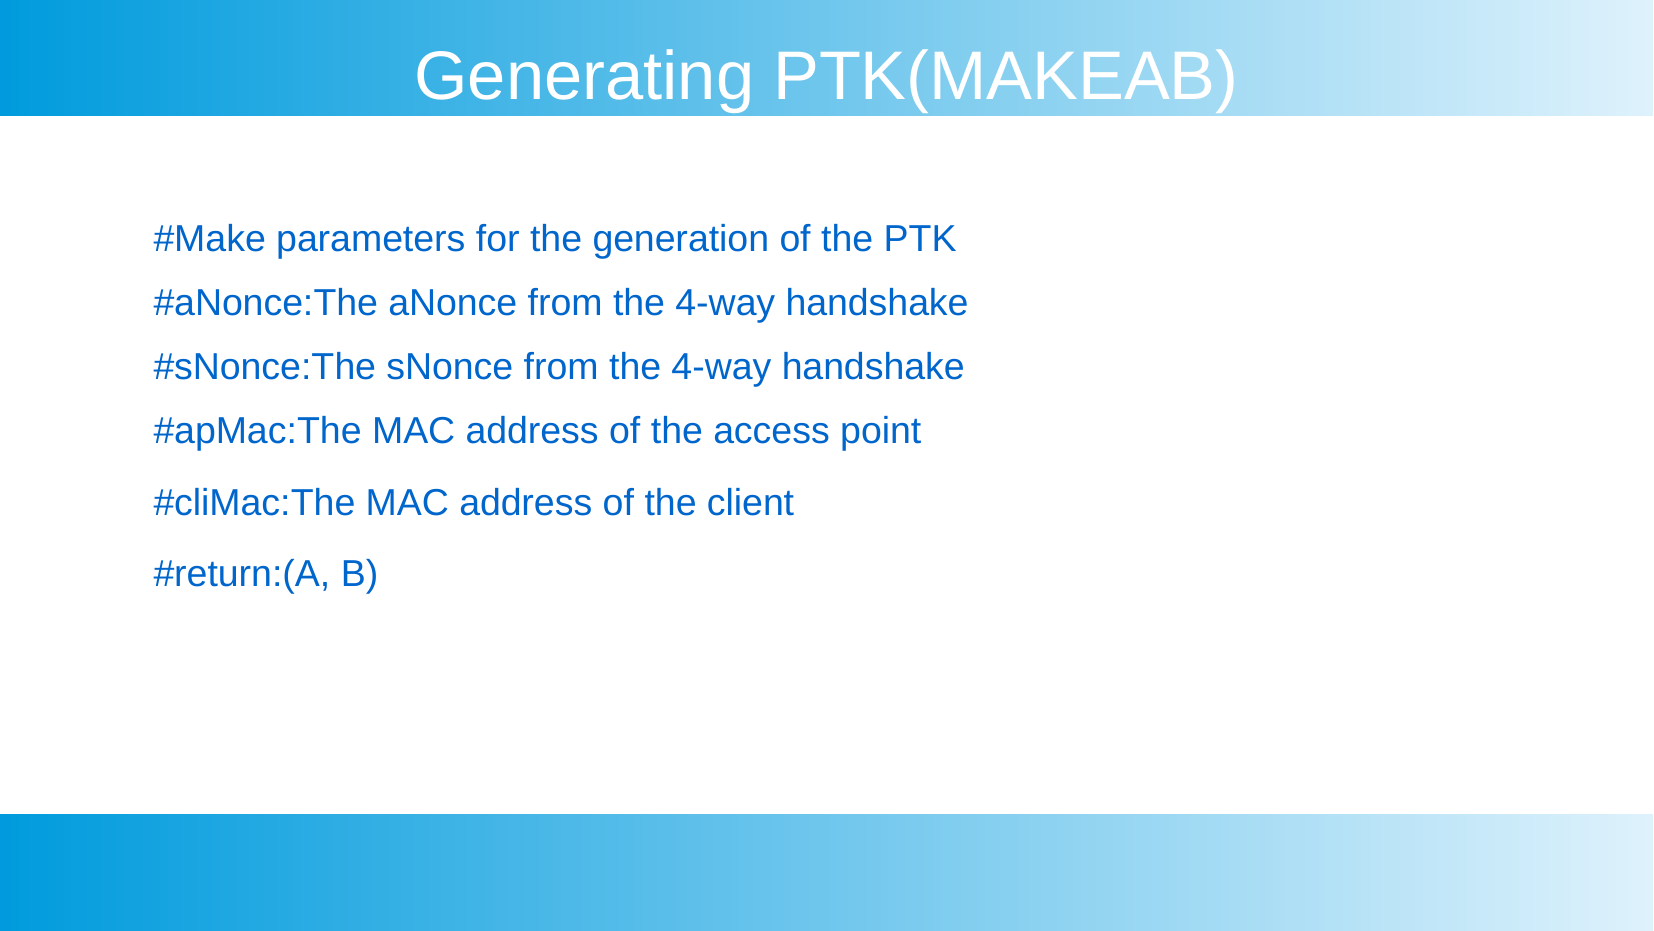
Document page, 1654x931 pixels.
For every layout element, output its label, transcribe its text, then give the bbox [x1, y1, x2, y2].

title Generating PTK(MAKEAB) [82, 37, 1571, 116]
list #Make parameters for the generation of the PTK #aNonce:The aNonce from the 4-way handshake #sNonce:The sNonce from the 4-way handshake #apMac:The MAC address of the access point #cliMac:The MAC address of the client #return:(A, B) [82, 217, 1571, 758]
